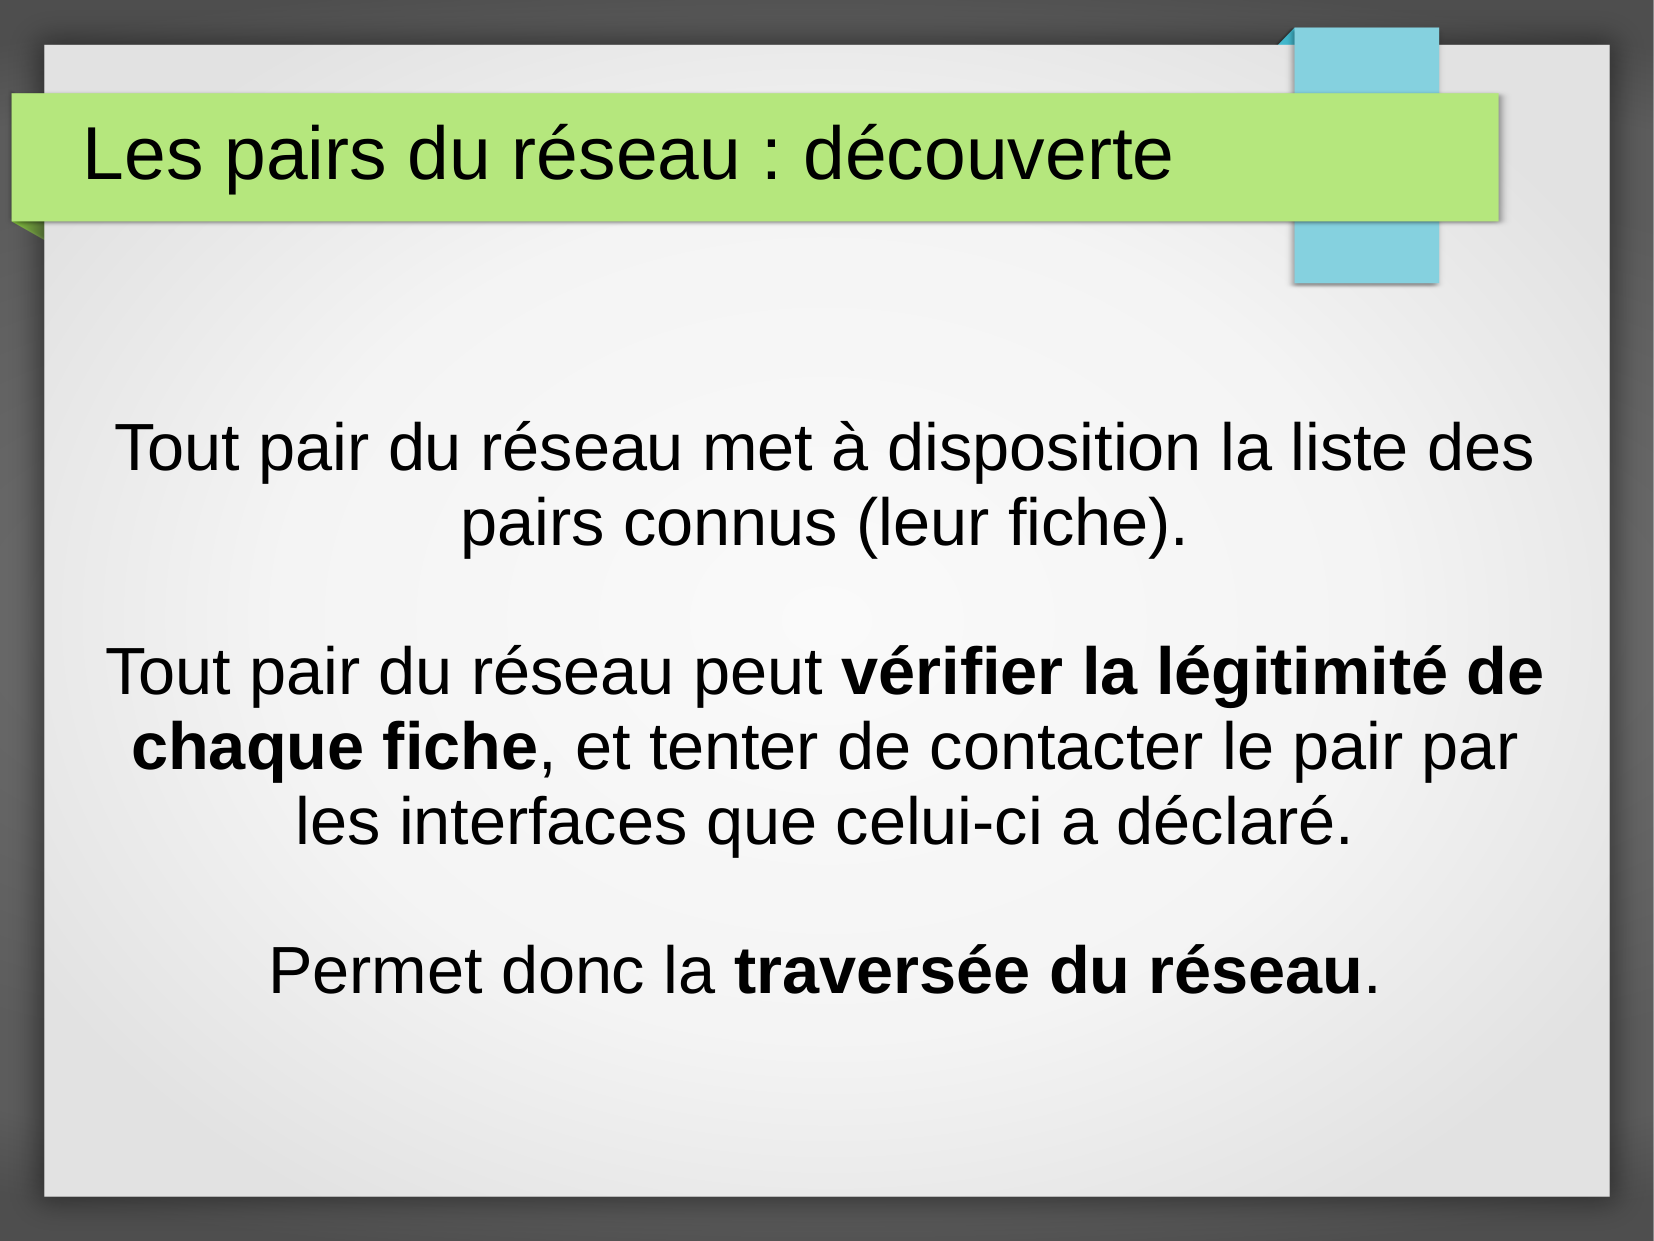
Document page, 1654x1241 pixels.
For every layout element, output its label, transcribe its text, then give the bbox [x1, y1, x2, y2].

picture [0, 0, 1654, 1241]
subtitle Tout pair du réseau met à disposition la liste des pairs connus (leur fiche). Tout pair du réseau peut vérifier la légitimité de chaque fiche, et tenter de contacter le pair par les interfaces que celui-ci a déclaré. Permet donc la traversée du réseau. [81, 349, 1570, 1069]
title Les pairs du réseau : découverte [82, 94, 1501, 213]
